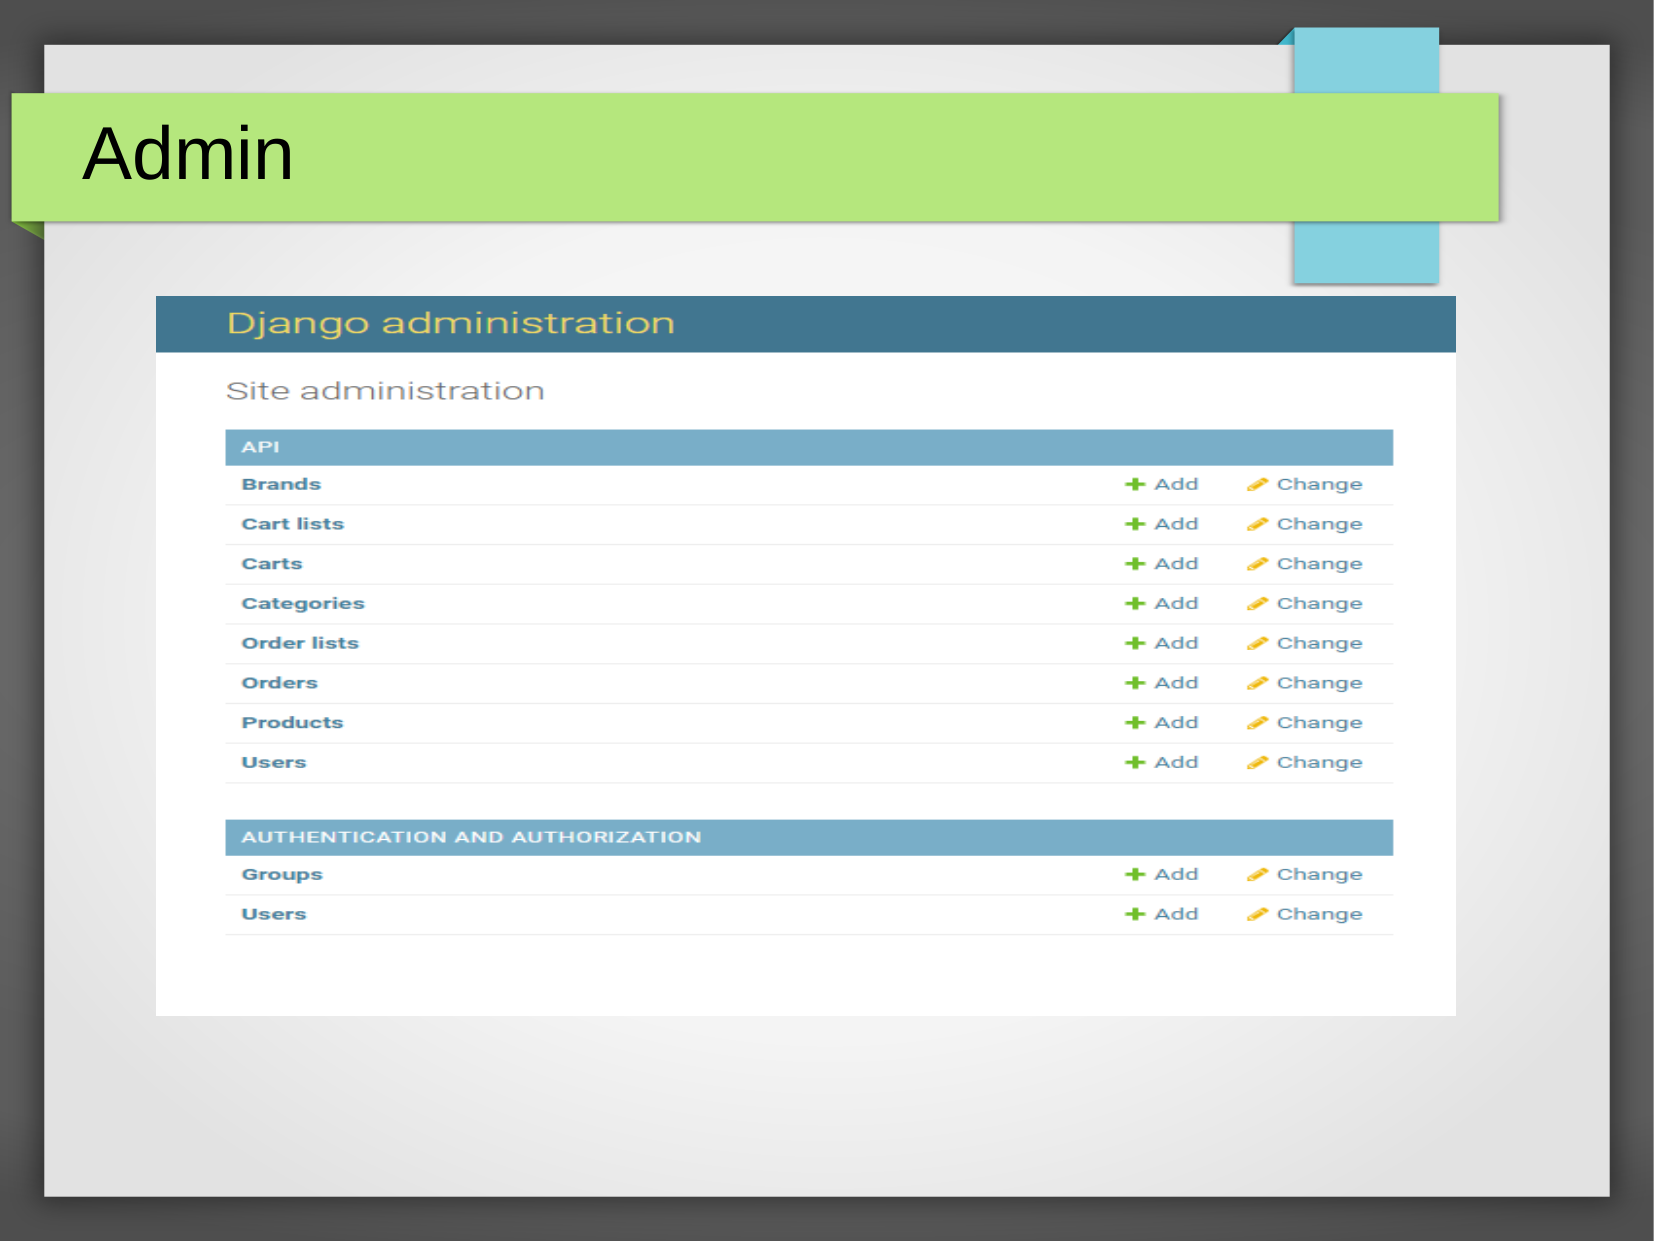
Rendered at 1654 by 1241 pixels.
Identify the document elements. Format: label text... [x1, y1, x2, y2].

title Admin [82, 94, 1264, 213]
picture [0, 0, 1654, 1241]
